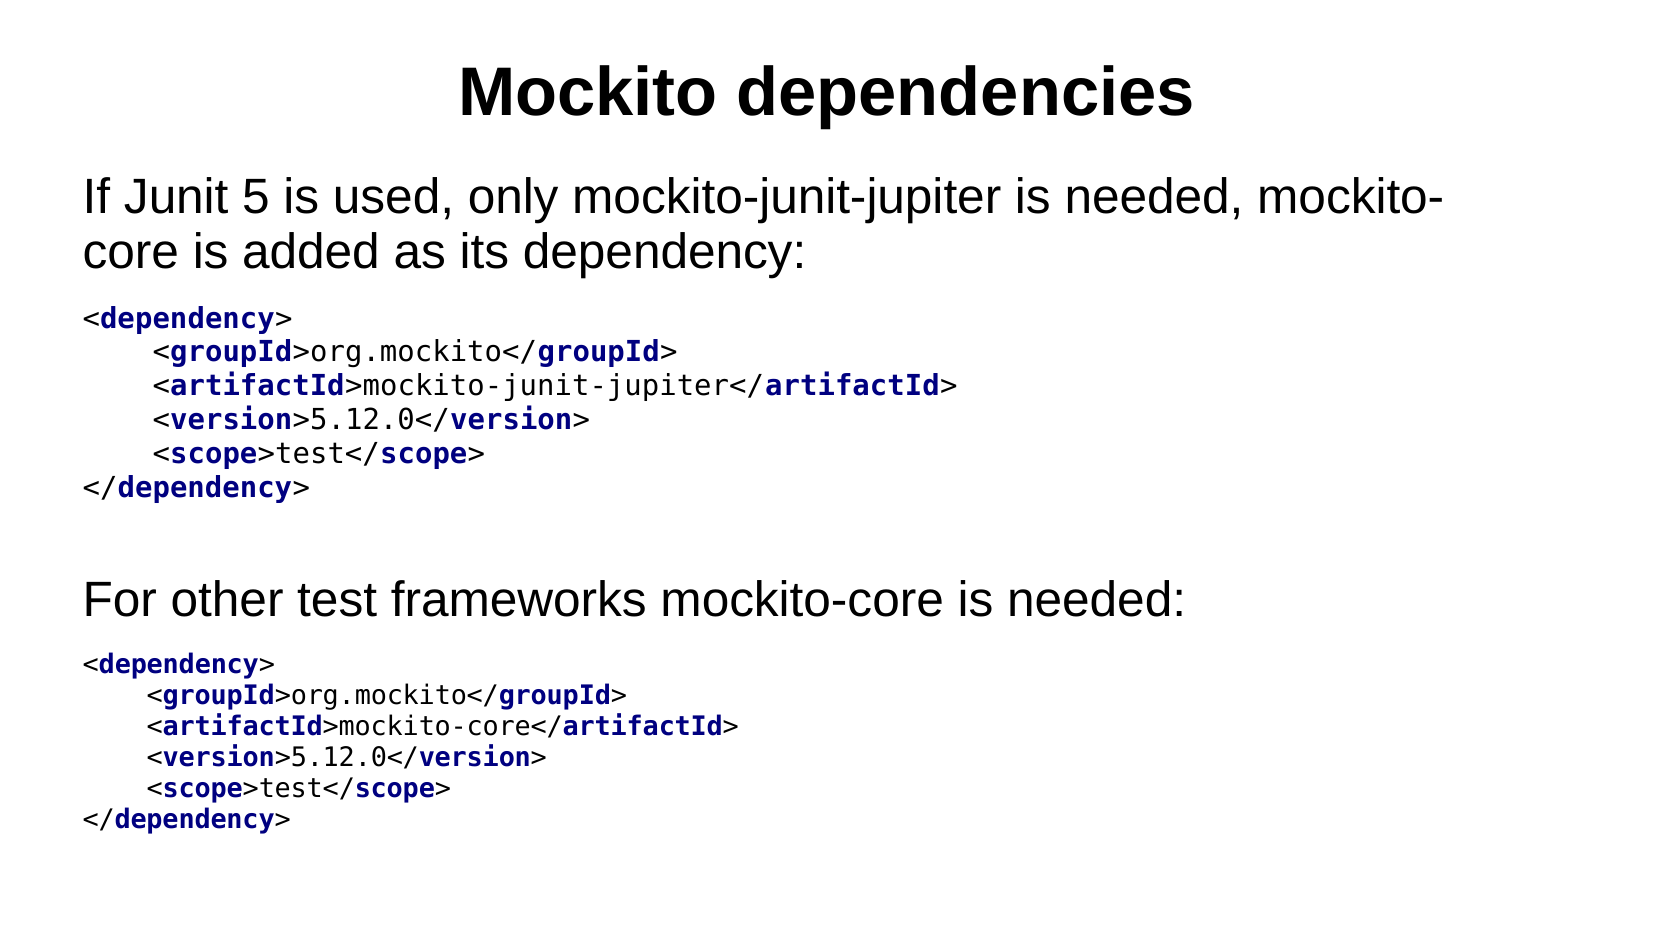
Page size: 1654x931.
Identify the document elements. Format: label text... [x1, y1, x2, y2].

title Mockito dependencies [82, 37, 1571, 147]
list If Junit 5 is used, only mockito-junit-jupiter is needed, mockito-core is added as its dependency: <dependency> <groupId>org.mockito</groupId> <artifactId>mockito-junit-jupiter</artifactId> <version>5.12.0</version> <scope>test</scope> </dependency> For other test frameworks mockito-core is needed: <dependency> <groupId>org.mockito</groupId> <artifactId>mockito-core</artifactId> <version>5.12.0</version> <scope>test</scope> </dependency> [82, 168, 1538, 889]
